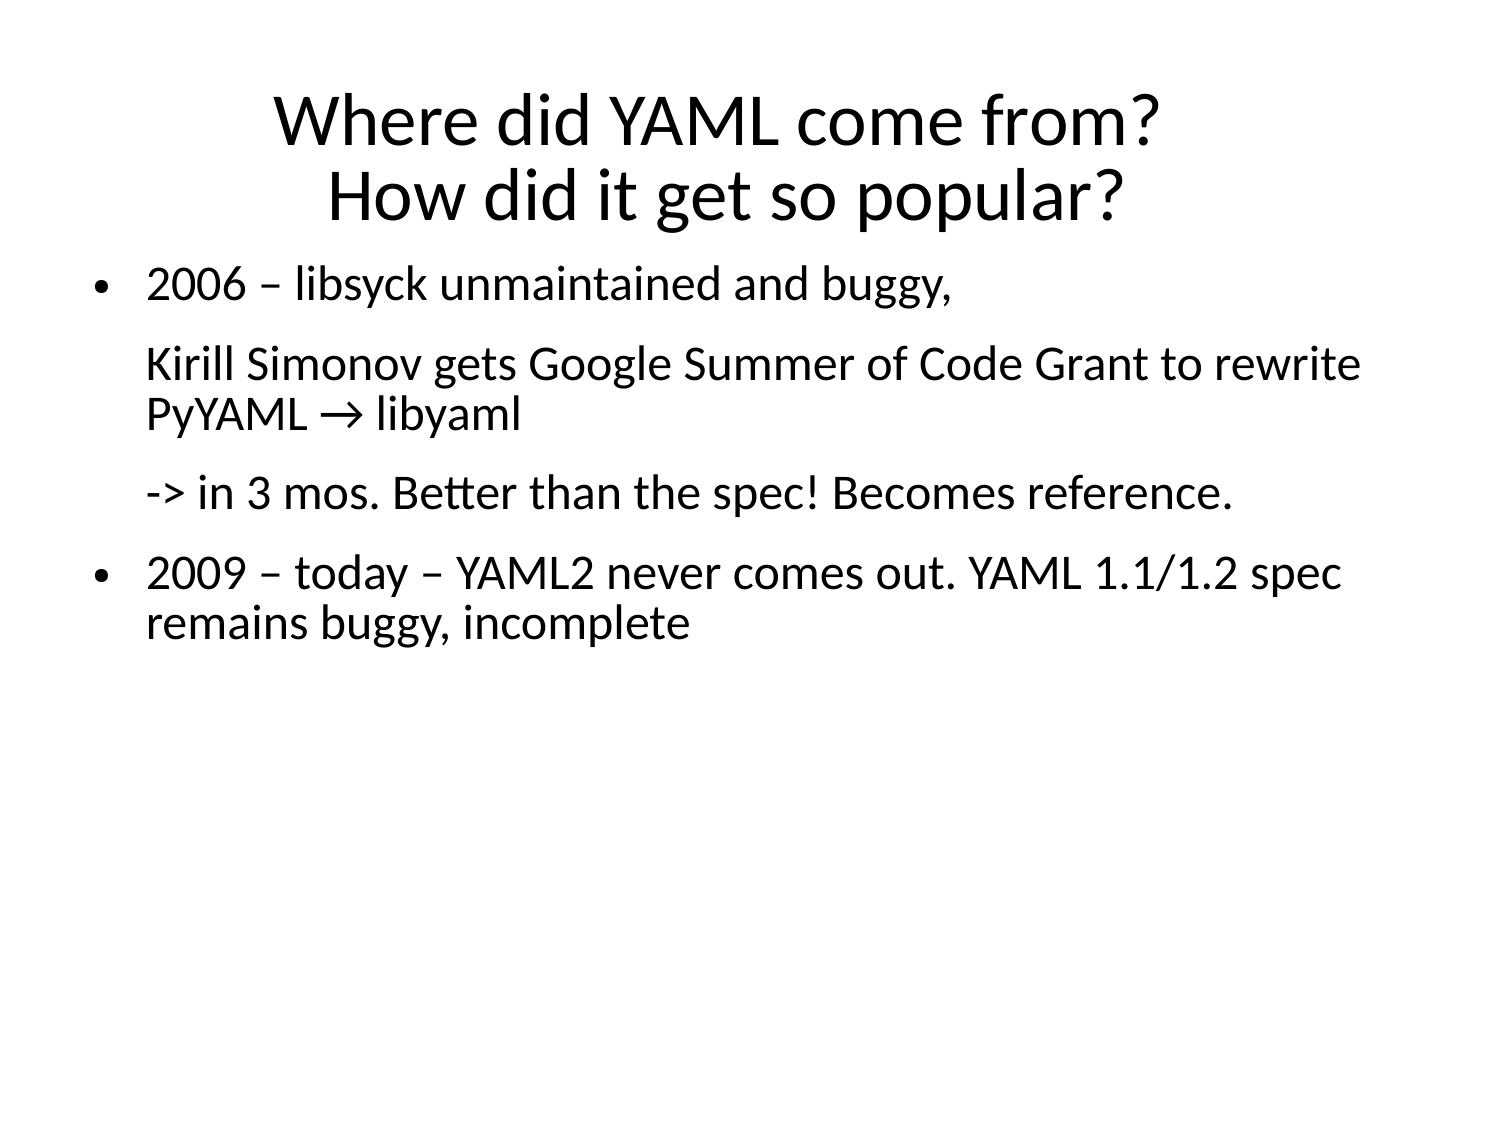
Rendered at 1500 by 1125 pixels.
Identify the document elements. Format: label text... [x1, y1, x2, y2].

title Where did YAML come from? How did it get so popular? [90, 43, 1365, 263]
list 2006 – libsyck unmaintained and buggy, Kirill Simonov gets Google Summer of Code Grant to rewrite PyYAML → libyaml -> in 3 mos. Better than the spec! Becomes reference. 2009 – today – YAML2 never comes out. YAML 1.1/1.2 spec remains buggy, incomplete [75, 263, 1395, 916]
